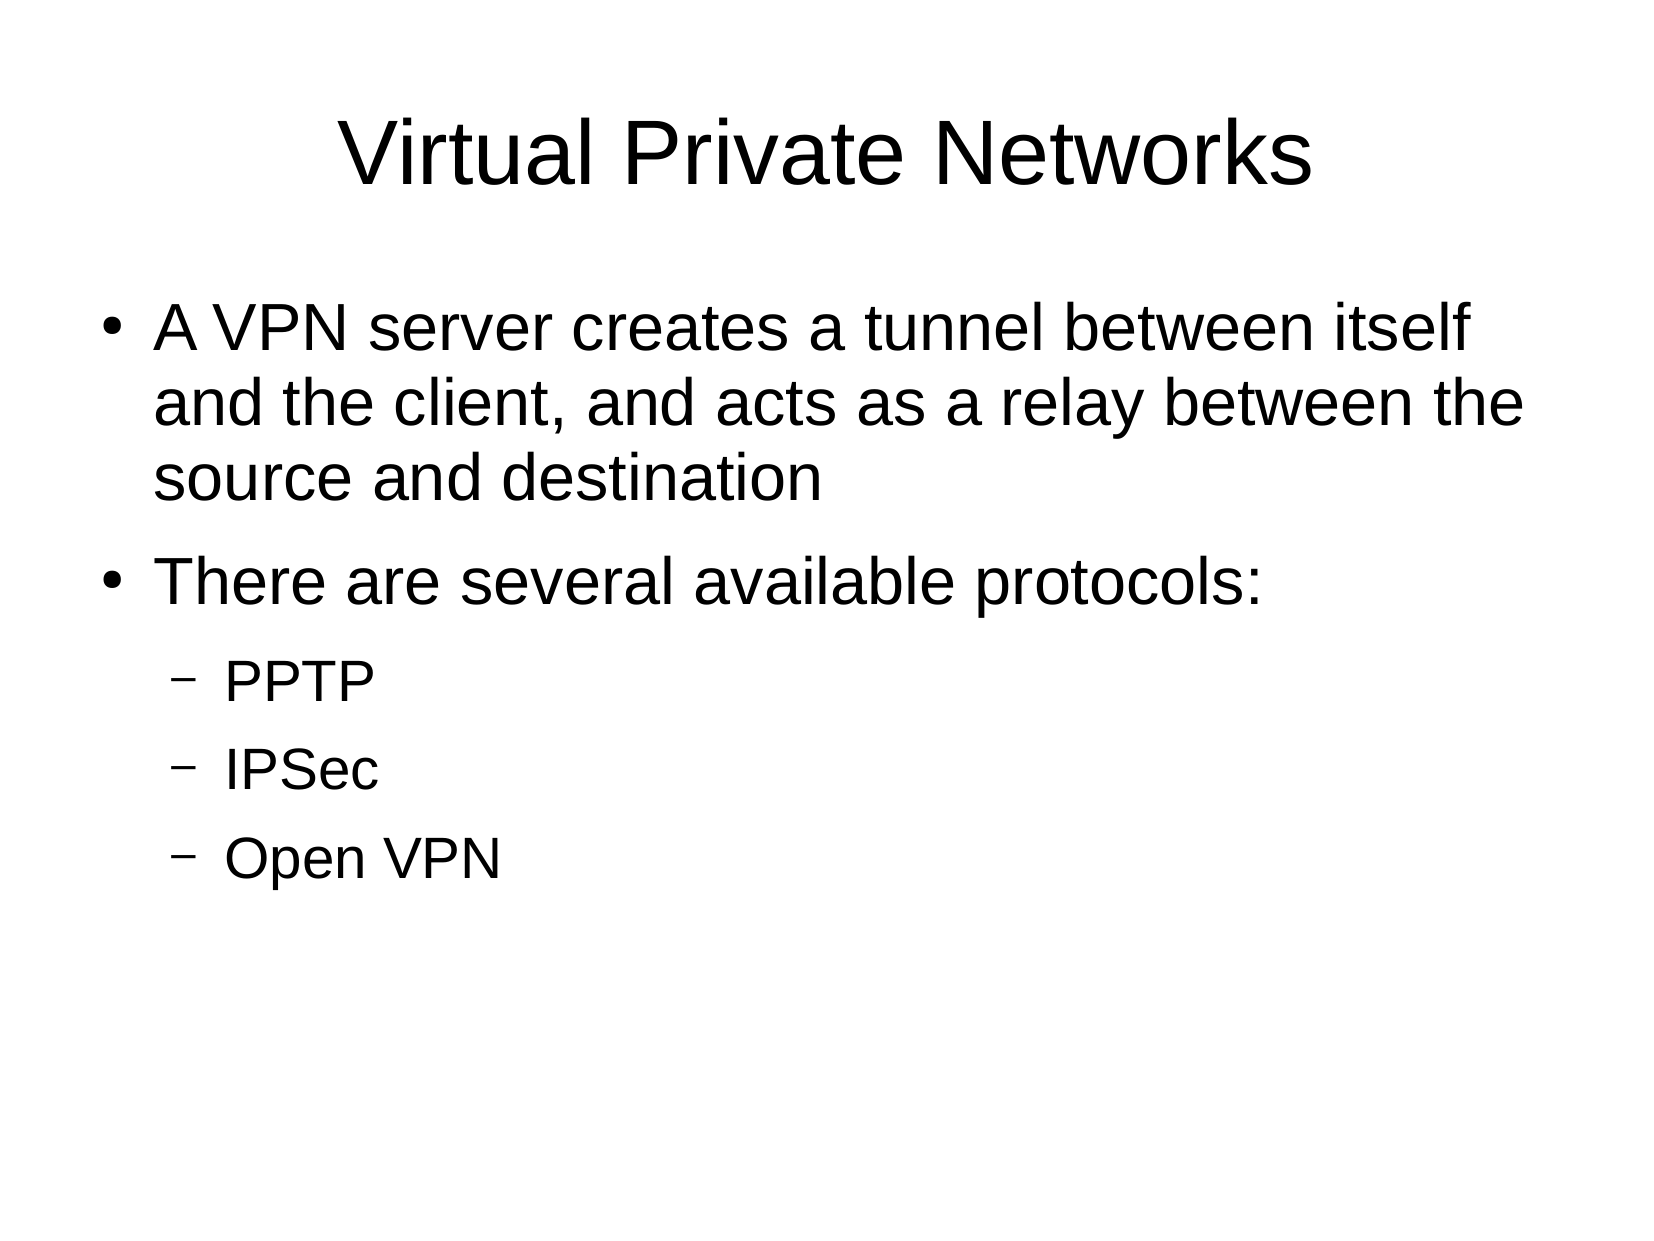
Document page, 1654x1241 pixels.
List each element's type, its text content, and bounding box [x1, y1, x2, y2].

list A VPN server creates a tunnel between itself and the client, and acts as a relay between the source and destination There are several available protocols: PPTP IPSec Open VPN [82, 290, 1538, 1010]
title Virtual Private Networks [82, 49, 1571, 257]
